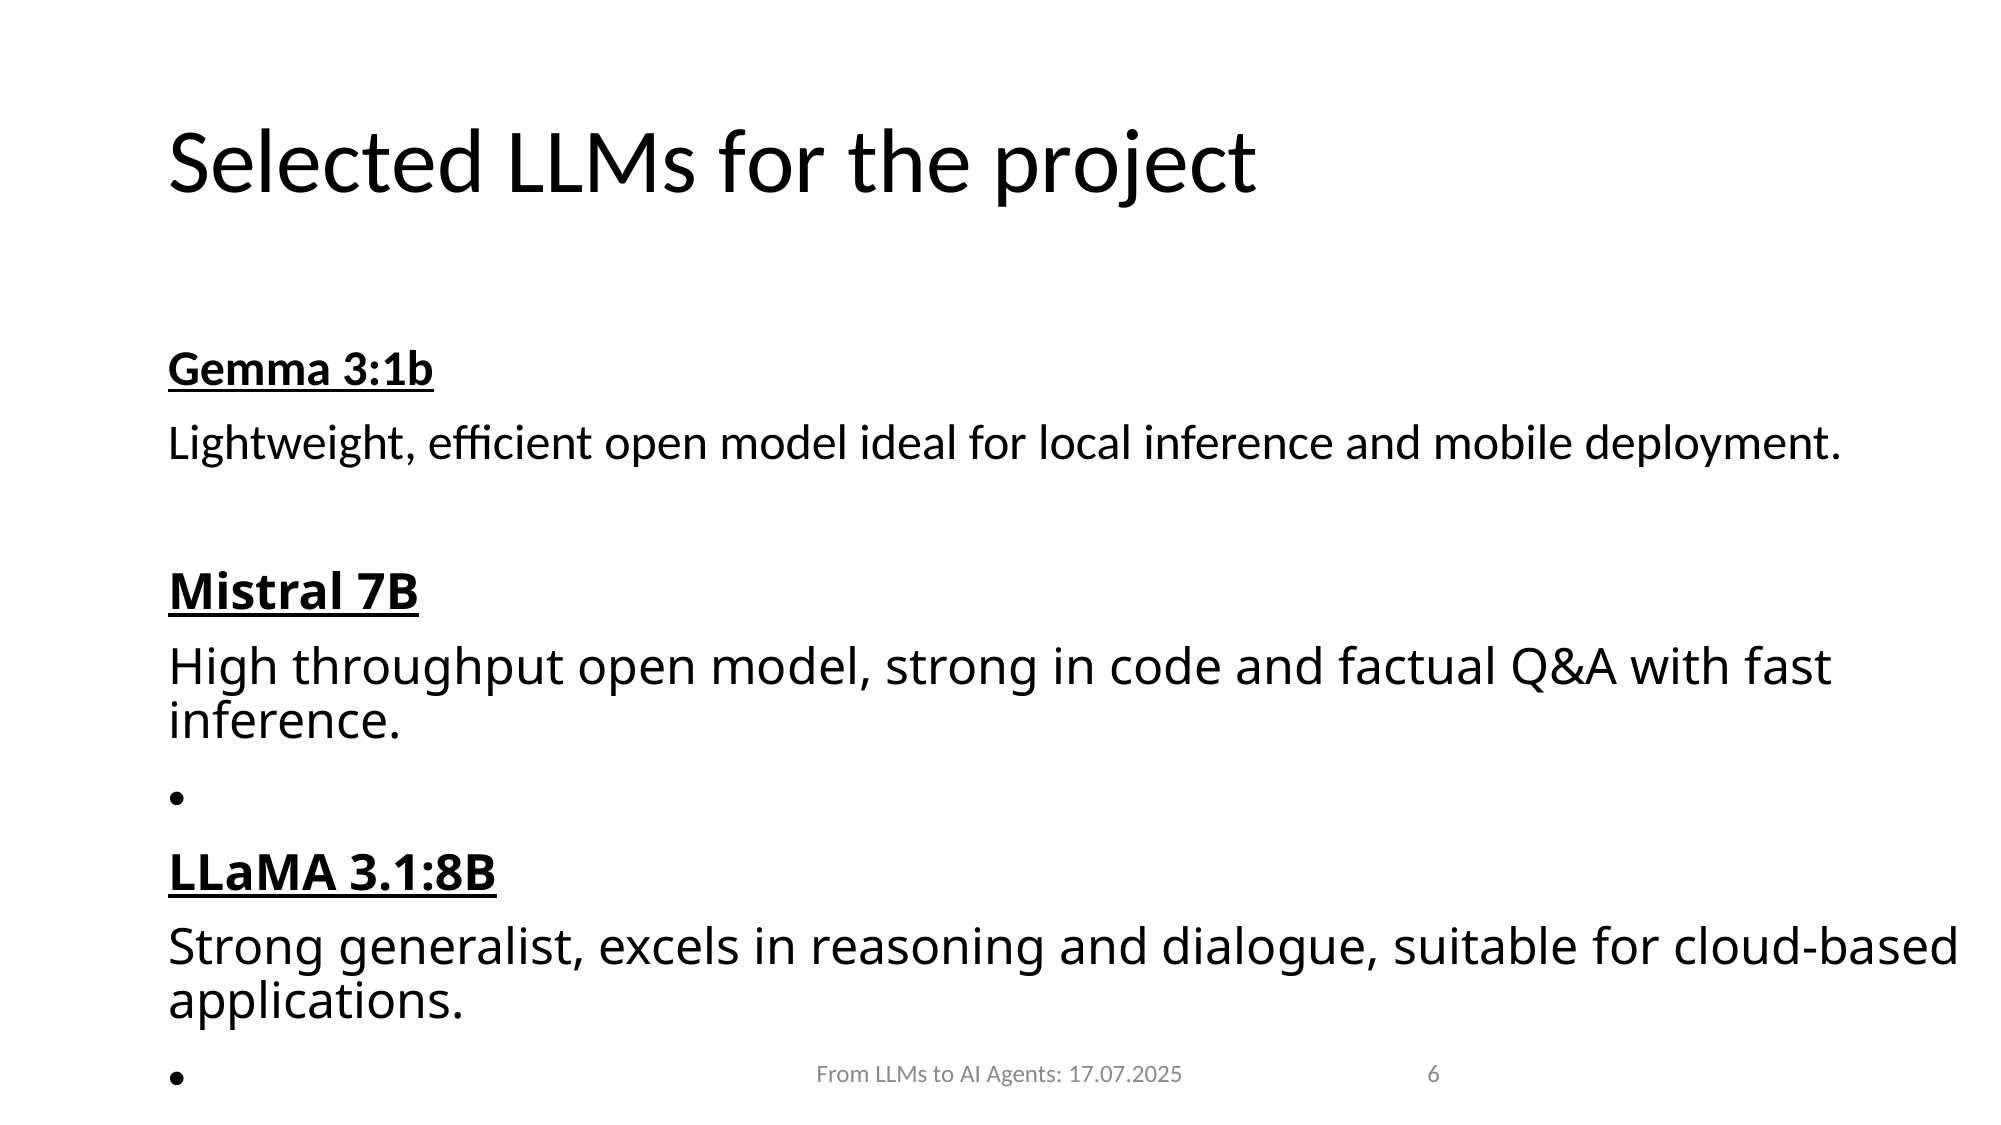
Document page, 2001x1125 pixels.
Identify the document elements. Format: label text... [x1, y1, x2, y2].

text_box [1412, 1042, 1863, 1103]
text_box Selected LLMs for the project Gemma 3:1b Lightweight, efficient open model ideal for local inference and mobile deployment. Mistral 7B High throughput open model, strong in code and factual Q&A with fast inference. LLaMA 3.1:8B Strong generalist, excels in reasoning and dialogue, suitable for cloud-based applications. [153, 93, 2000, 1012]
text_box From LLMs to AI Agents: 17.07.2025 [662, 1042, 1338, 1103]
